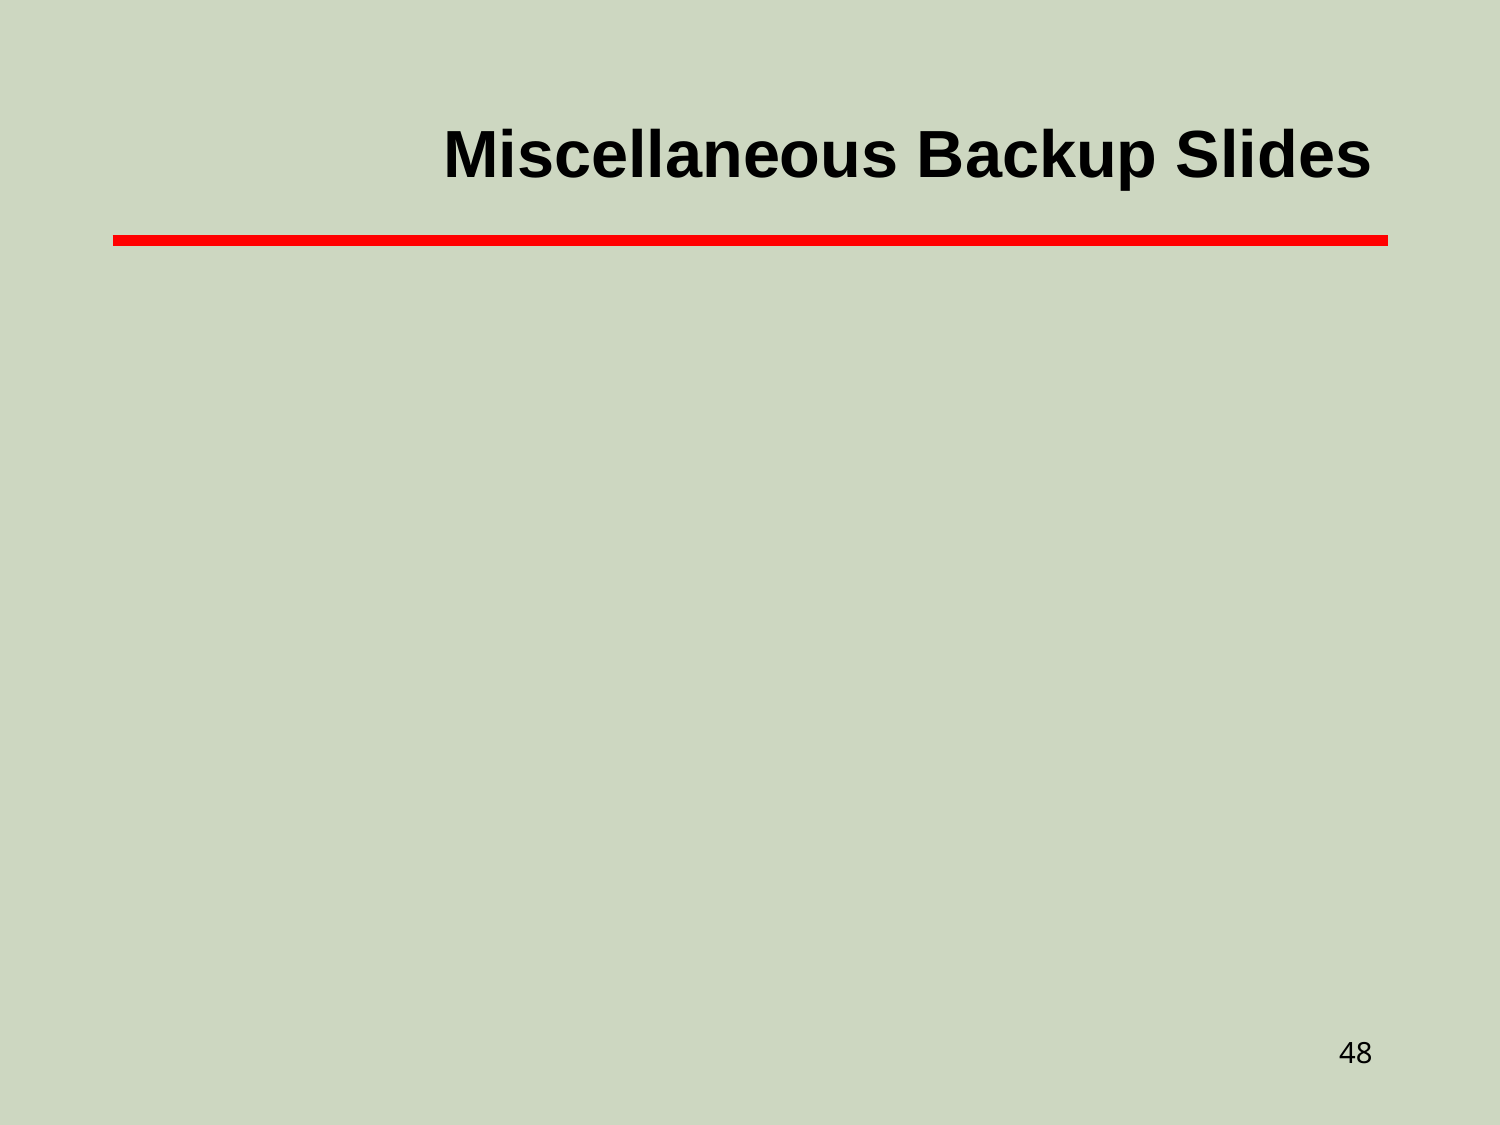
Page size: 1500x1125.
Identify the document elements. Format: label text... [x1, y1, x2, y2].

title Miscellaneous Backup Slides [337, 85, 1388, 224]
